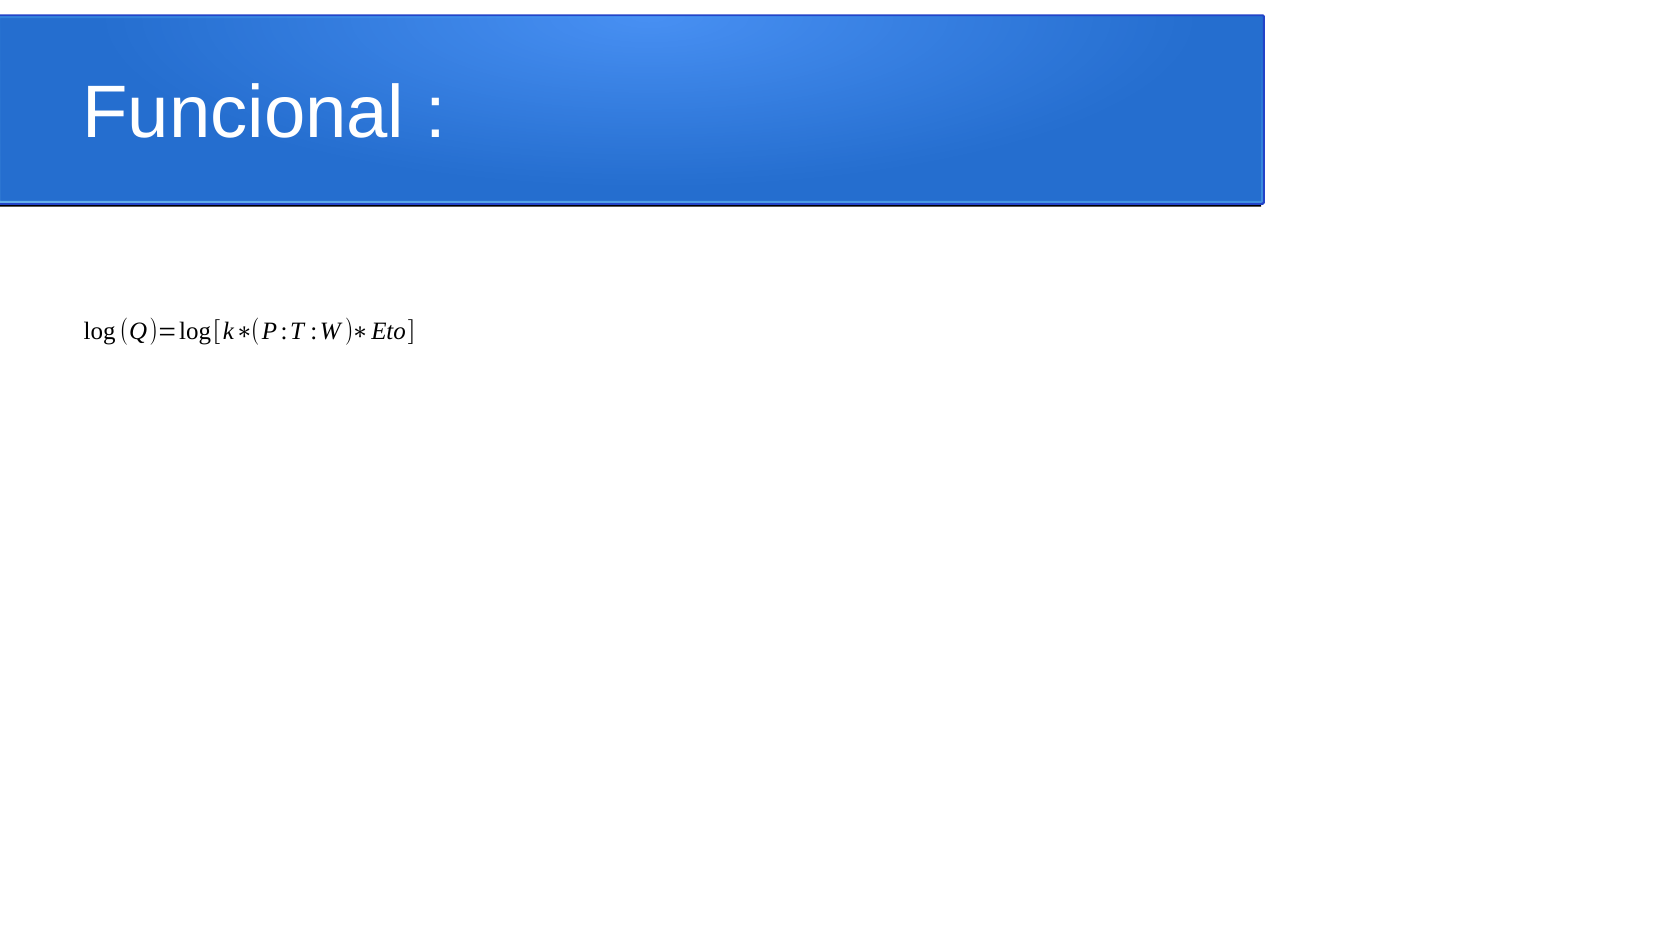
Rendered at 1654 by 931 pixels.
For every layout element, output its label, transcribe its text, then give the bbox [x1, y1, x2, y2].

chart [77, 316, 421, 347]
title Funcional : [82, 35, 1235, 189]
